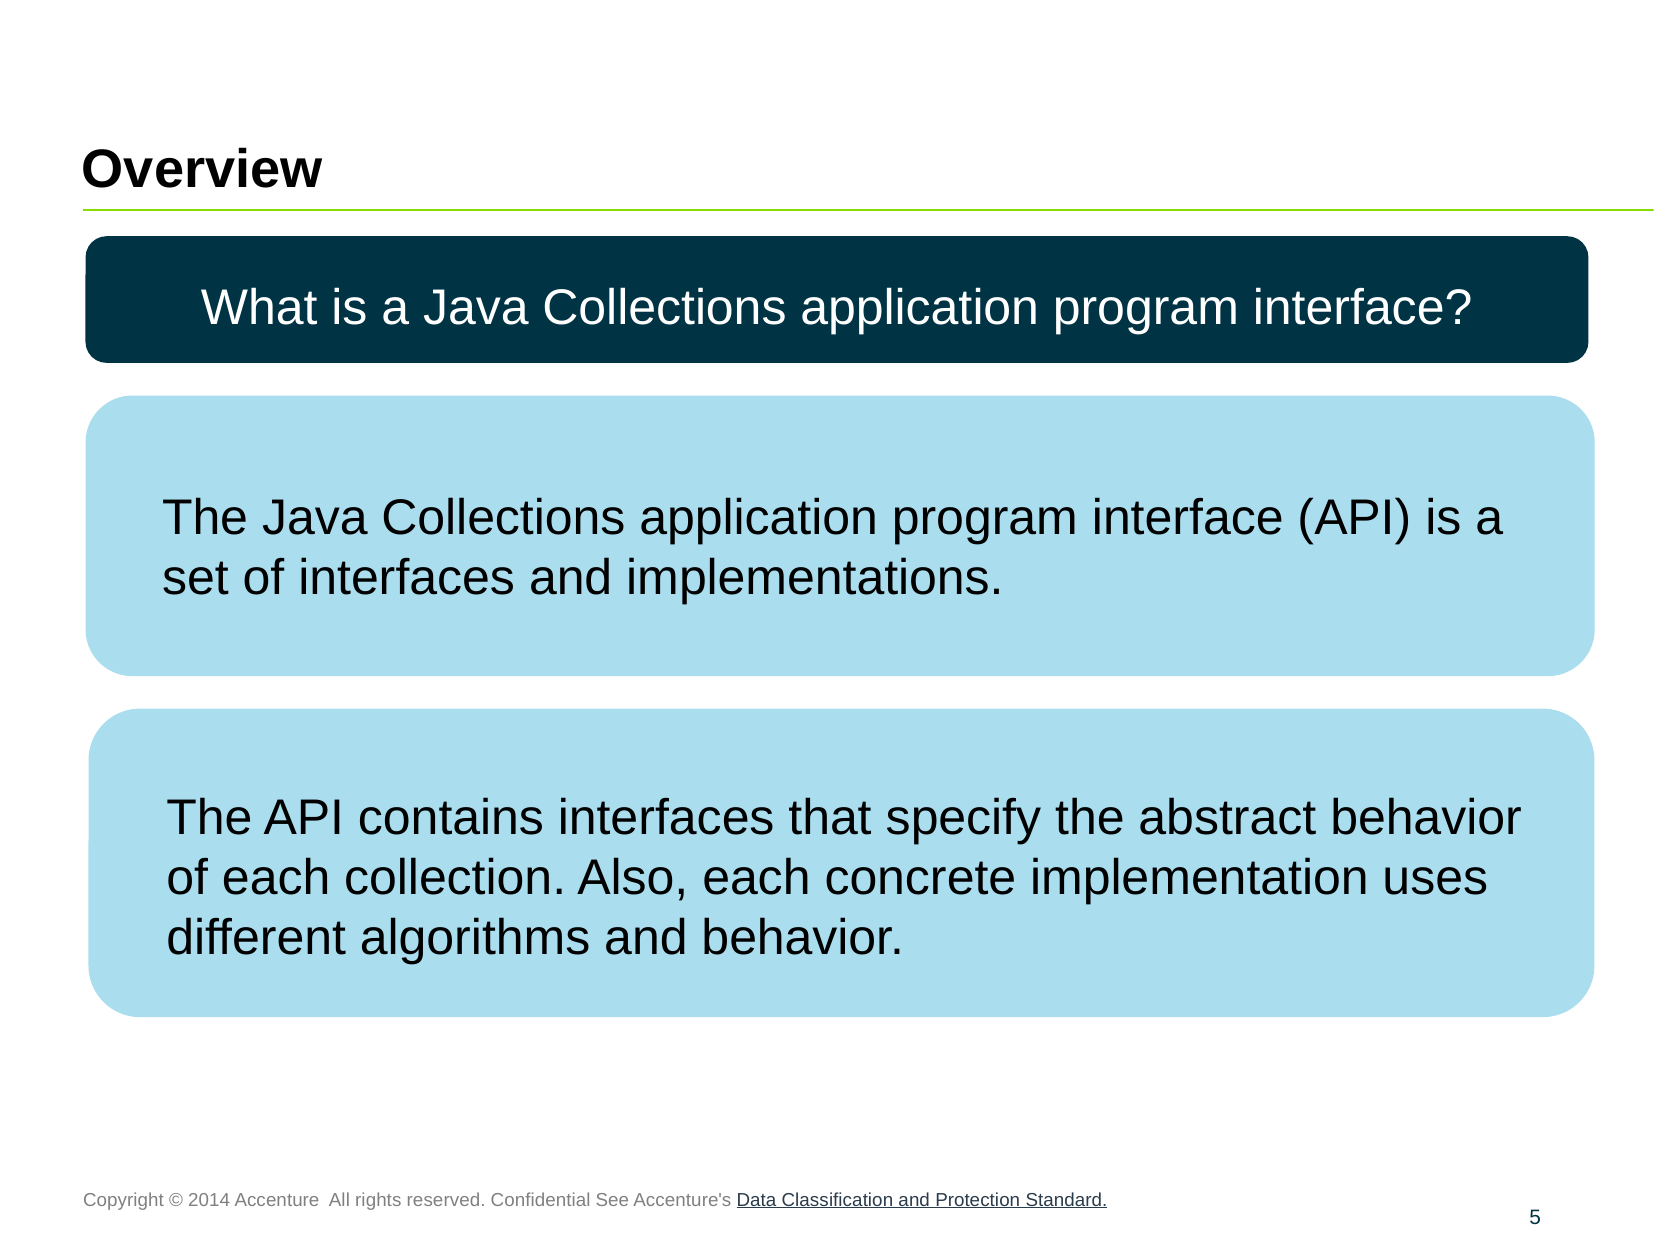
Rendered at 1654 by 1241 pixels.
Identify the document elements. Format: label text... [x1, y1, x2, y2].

text_box What is a Java Collections application program interface? [85, 236, 1589, 363]
title Overview [81, 56, 1654, 199]
text_box The API contains interfaces that specify the abstract behavior of each collection. Also, each concrete implementation uses different algorithms and behavior. [88, 708, 1595, 1018]
text_box The Java Collections application program interface (API) is a set of interfaces and implementations. [85, 395, 1595, 677]
text_box 5 [1529, 1182, 1645, 1229]
